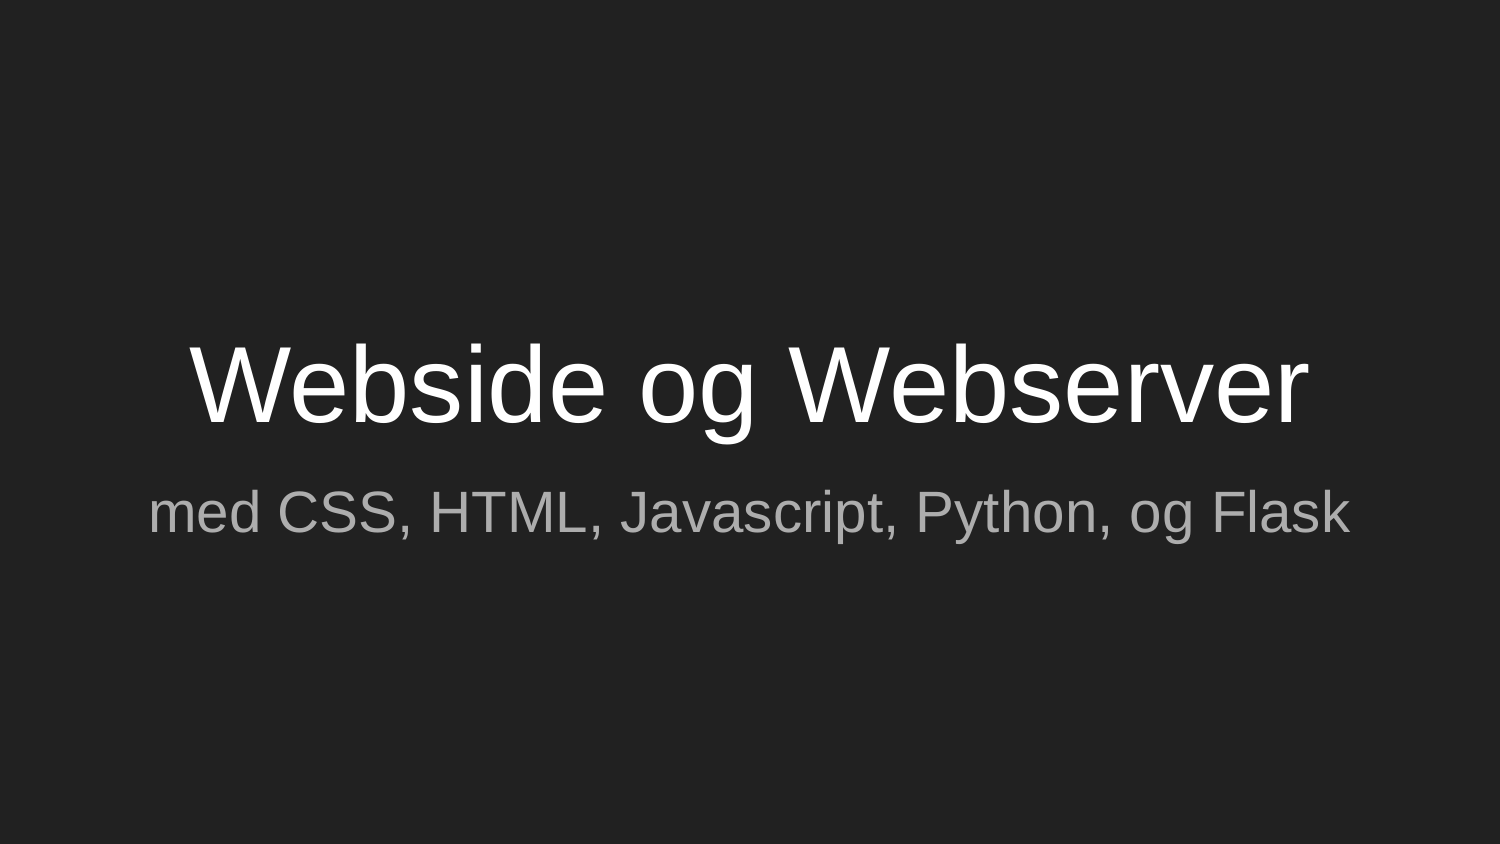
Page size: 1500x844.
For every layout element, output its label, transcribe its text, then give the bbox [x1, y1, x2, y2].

title Webside og Webserver [51, 122, 1449, 458]
subtitle med CSS, HTML, Javascript, Python, og Flask [51, 458, 1449, 589]
